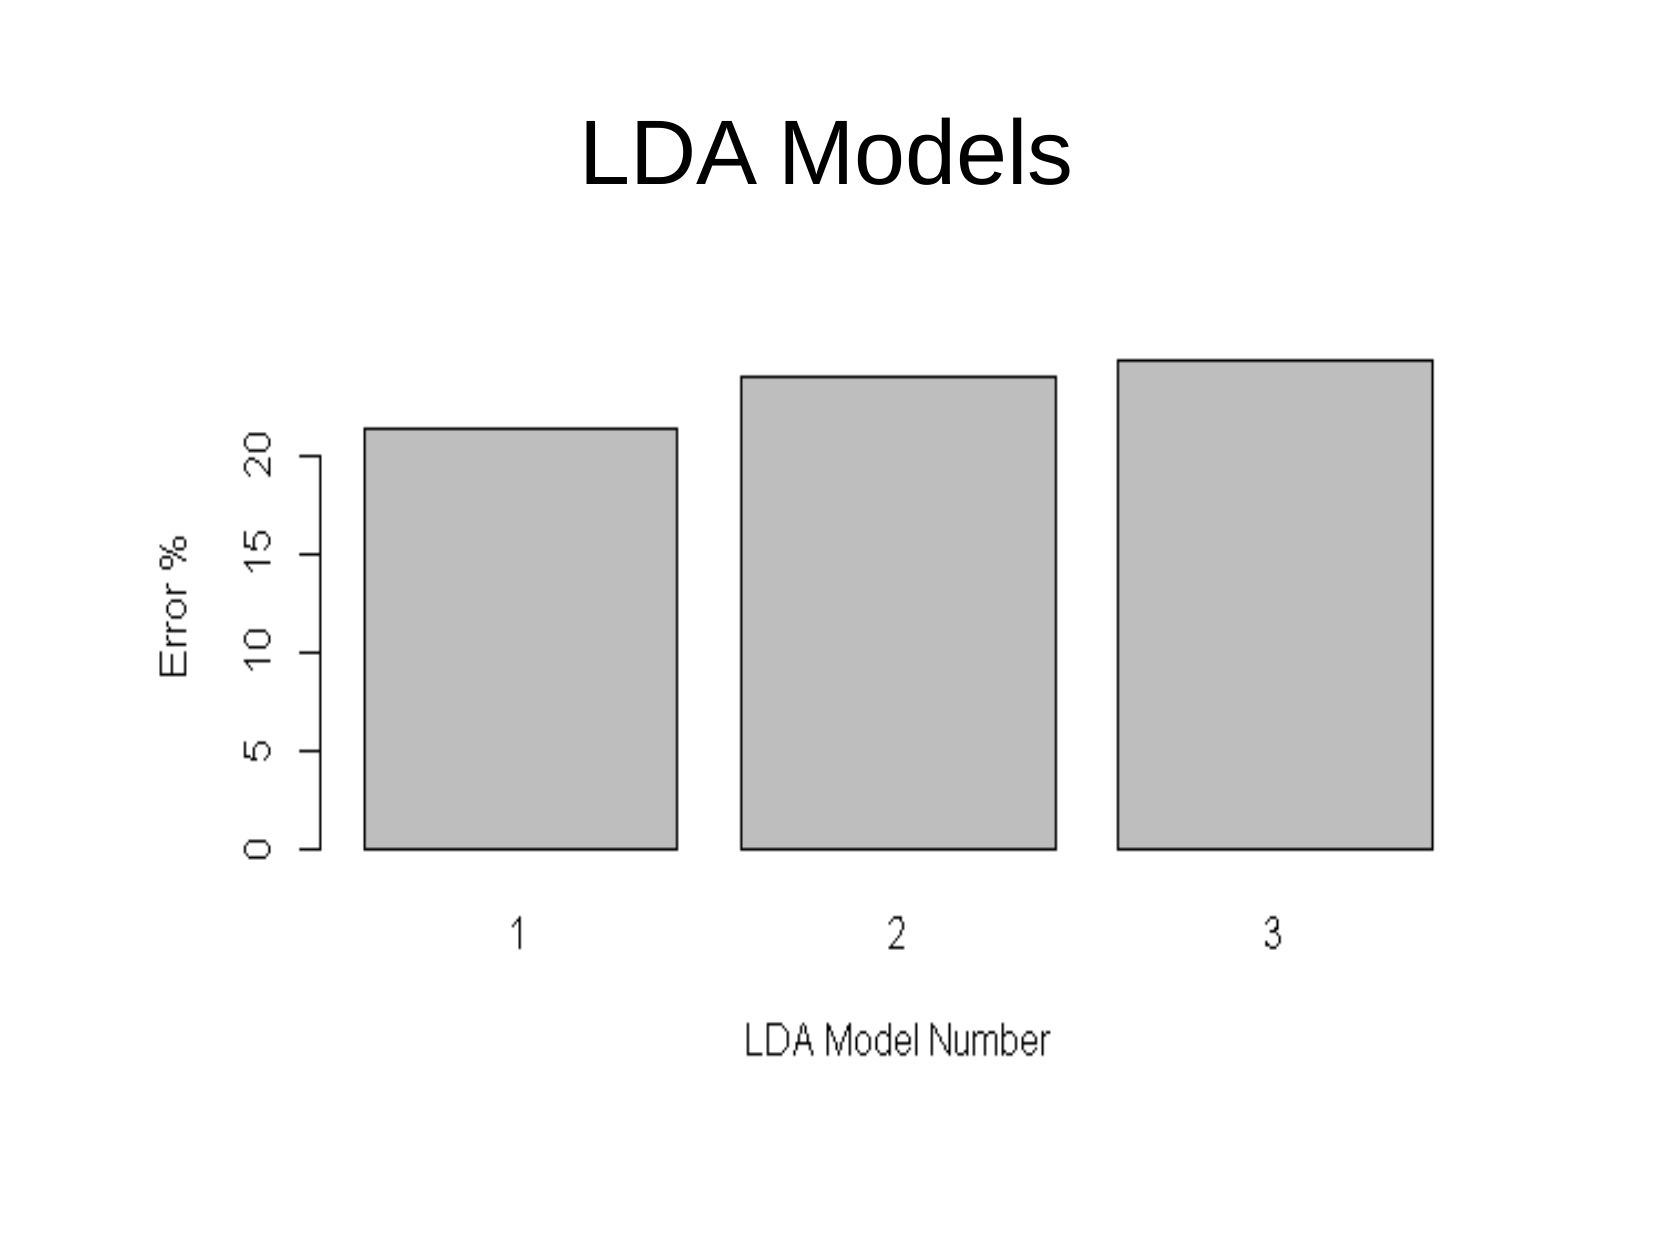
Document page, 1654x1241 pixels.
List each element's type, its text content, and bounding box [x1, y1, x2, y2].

picture [147, 257, 1565, 1123]
title LDA Models [82, 49, 1571, 257]
